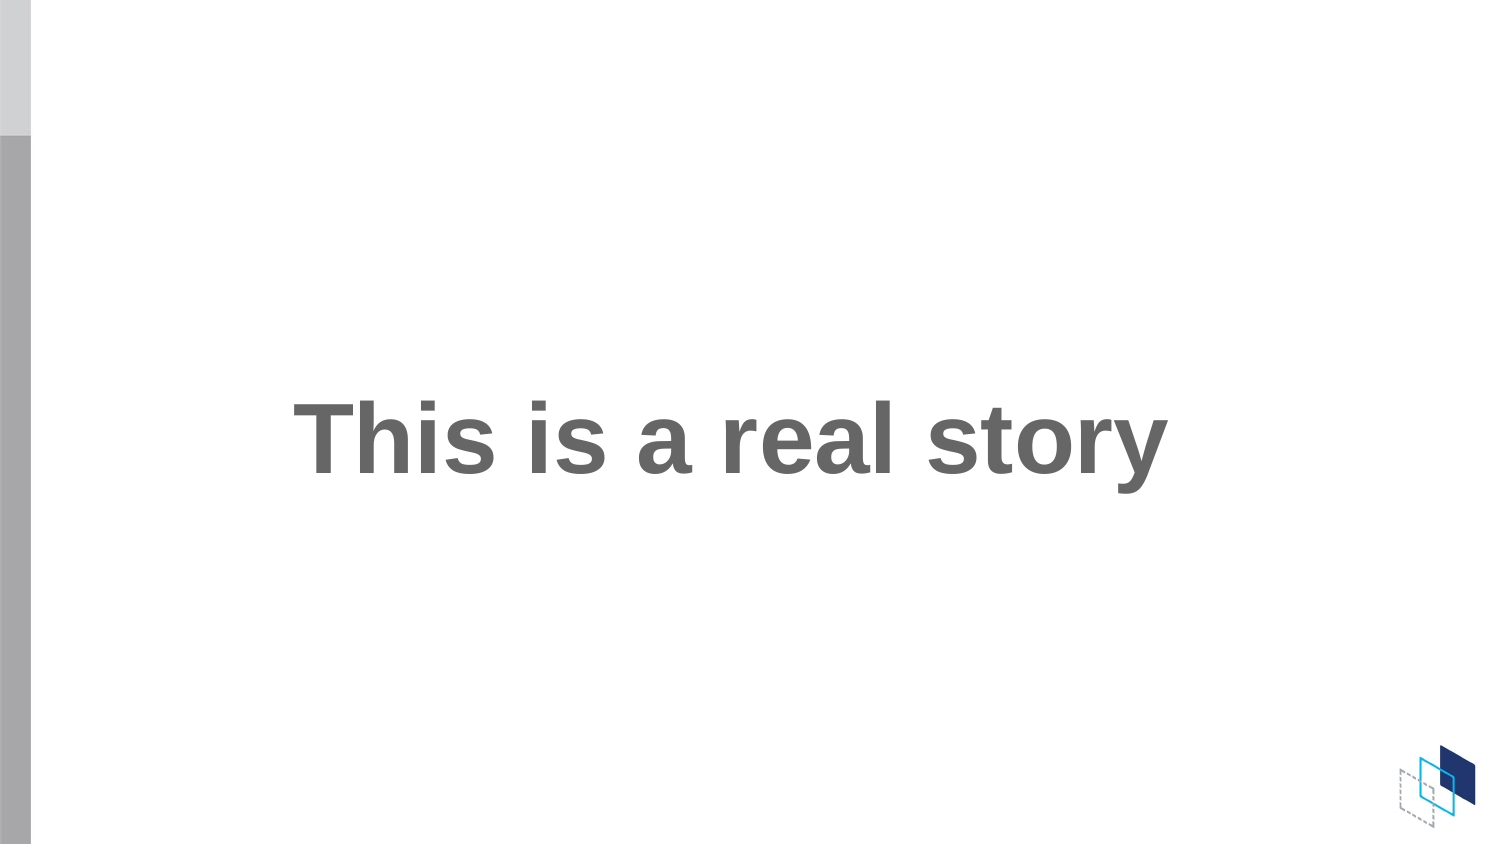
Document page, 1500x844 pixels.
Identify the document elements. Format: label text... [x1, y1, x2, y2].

list This is a real story [75, 127, 1389, 739]
picture [1388, 738, 1486, 836]
picture [0, 0, 37, 844]
